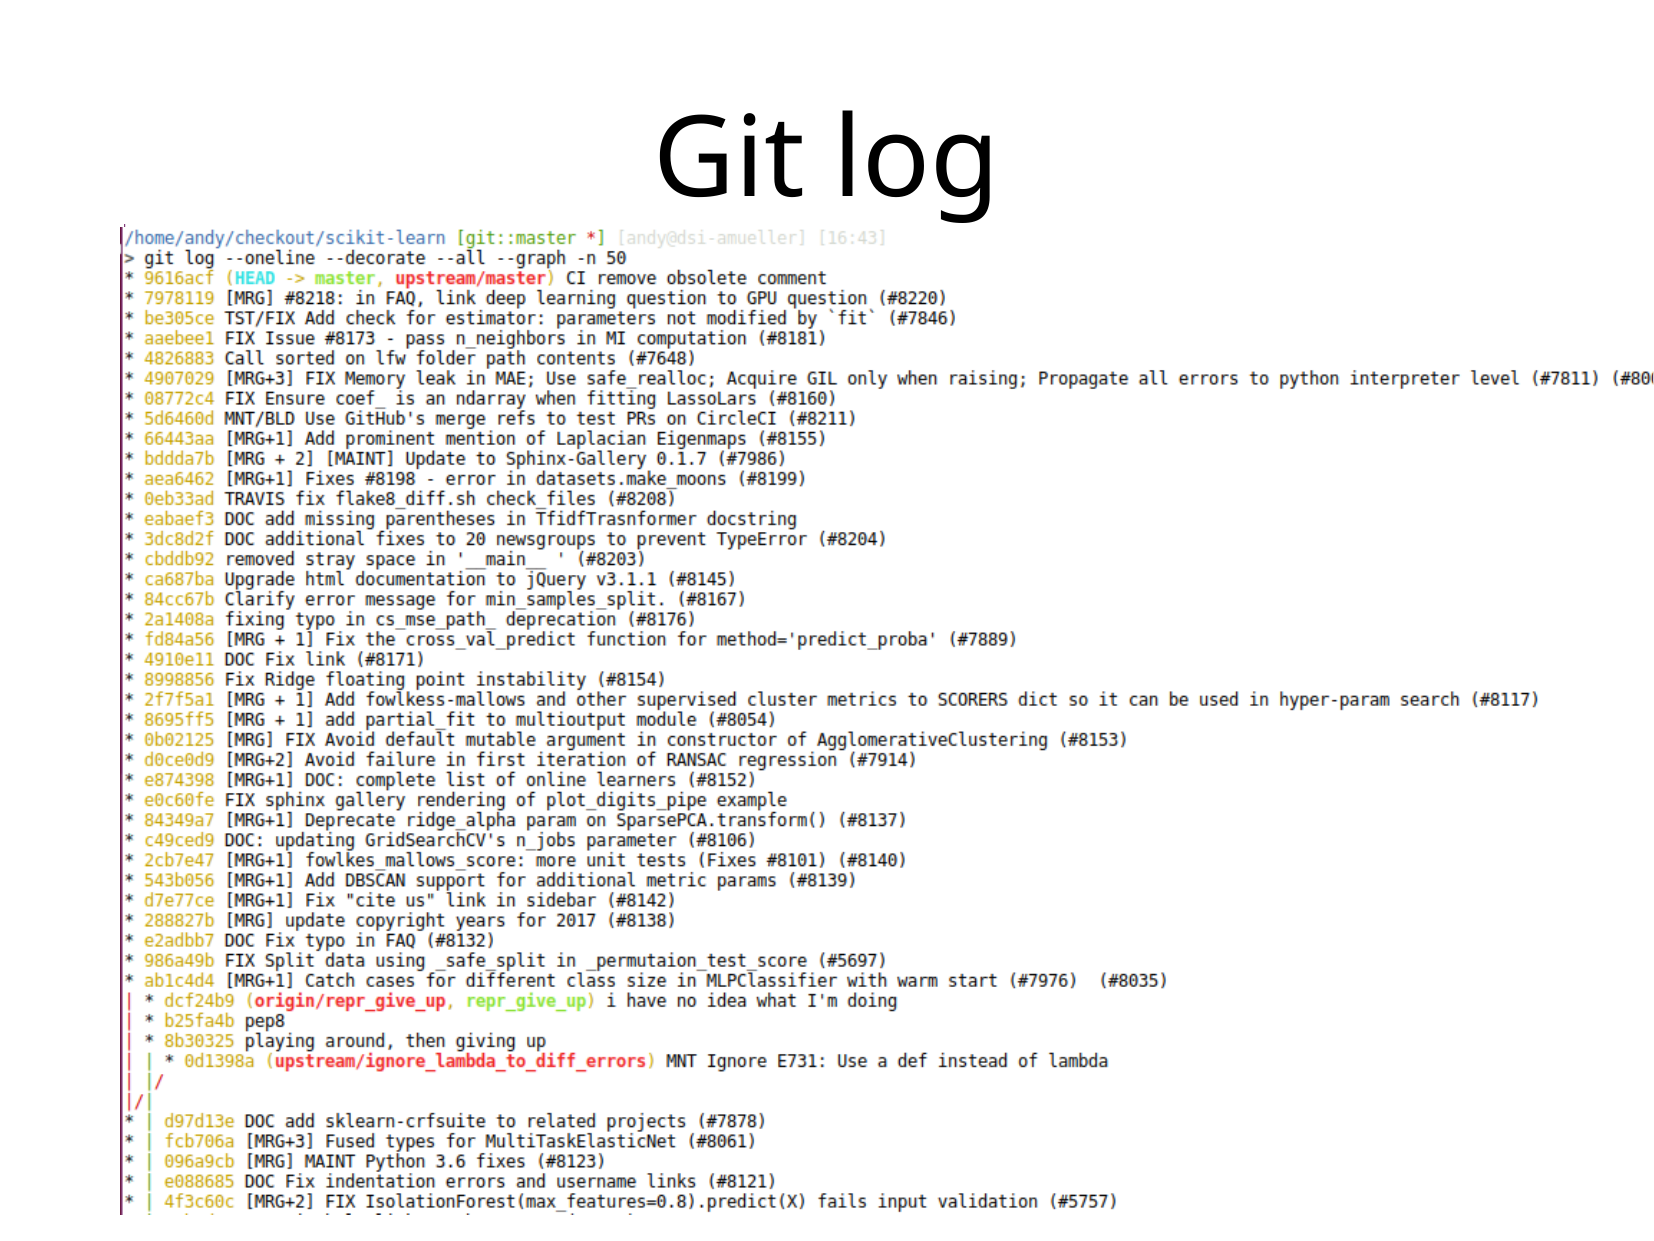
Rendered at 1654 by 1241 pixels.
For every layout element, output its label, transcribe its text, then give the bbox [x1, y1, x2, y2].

picture [120, 224, 1654, 1216]
title Git log [82, 49, 1571, 257]
